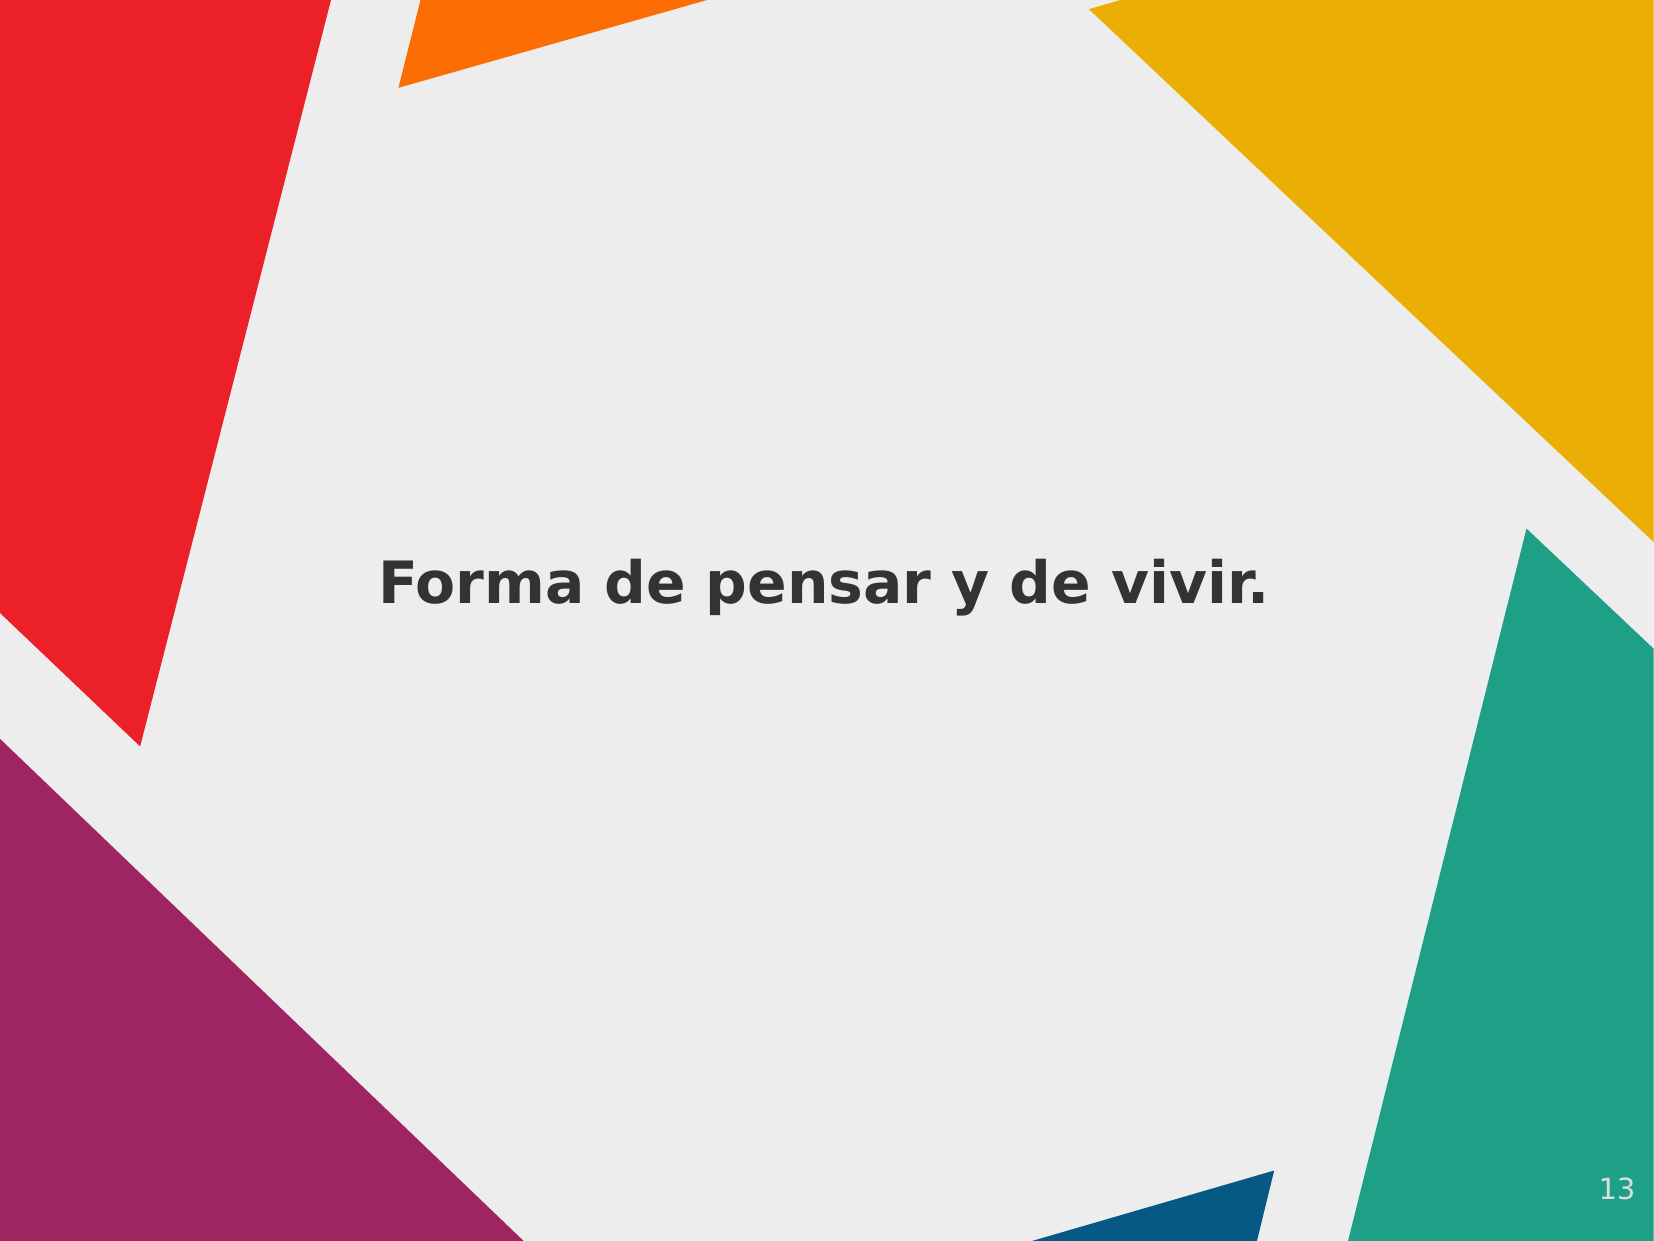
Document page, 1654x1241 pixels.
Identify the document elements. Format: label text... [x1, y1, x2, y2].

title Forma de pensar y de vivir. [283, 480, 1366, 688]
